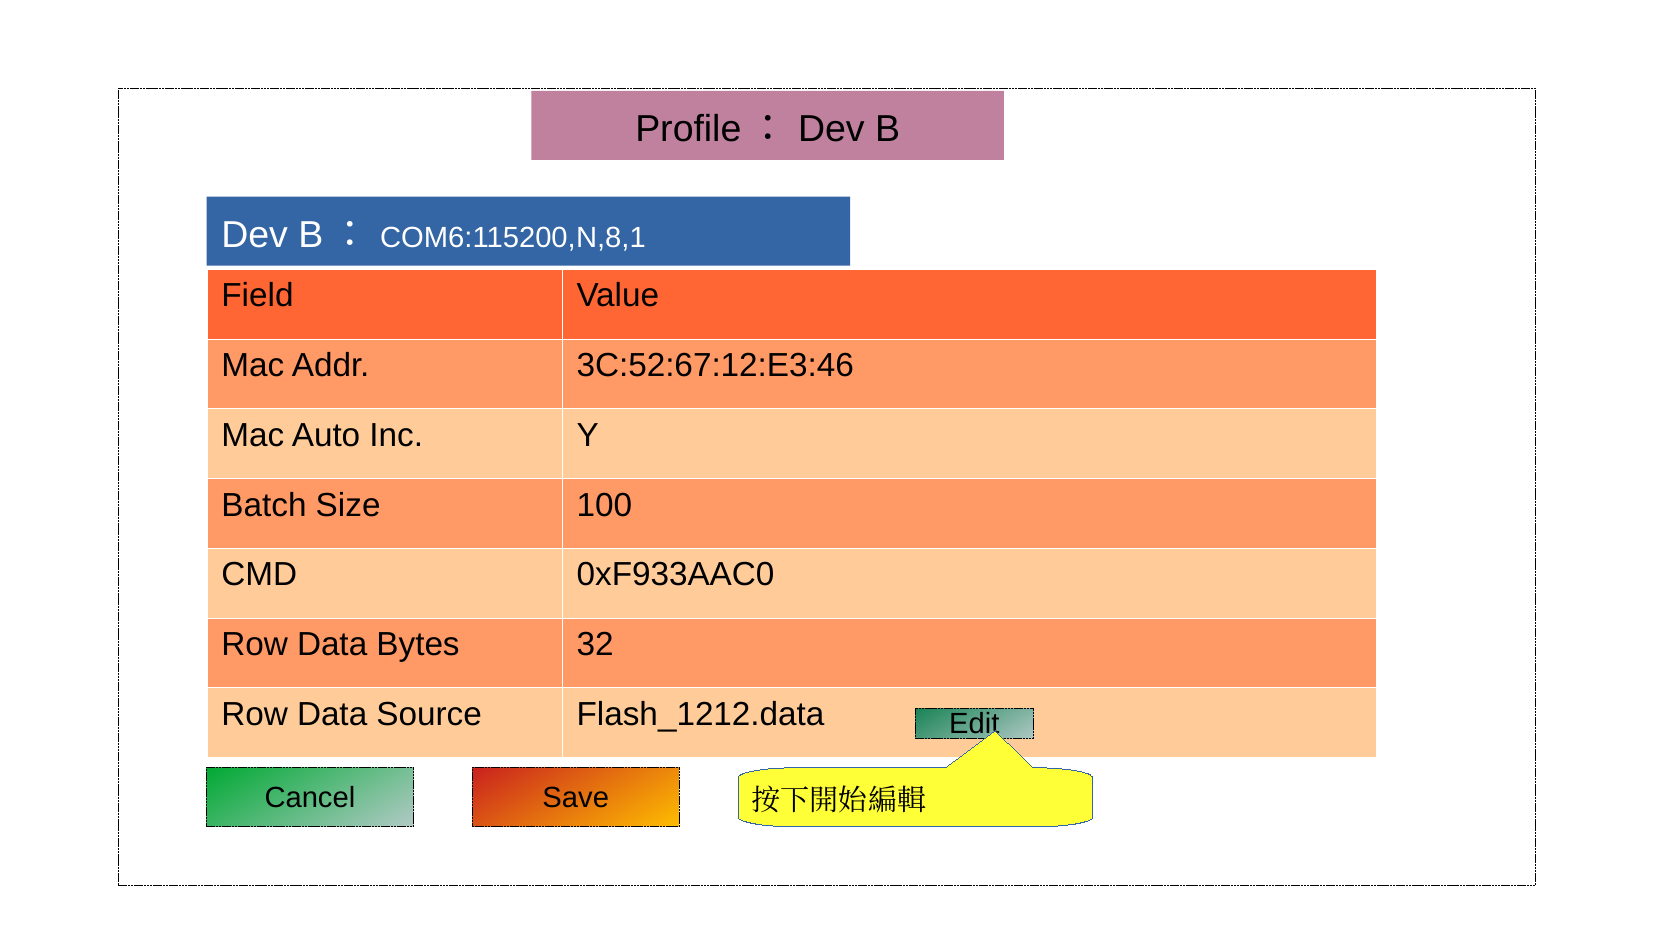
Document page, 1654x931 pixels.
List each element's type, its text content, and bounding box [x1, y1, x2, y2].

table_cell Row Data Source [208, 688, 562, 757]
table_cell 3C:52:67:12:E3:46 [563, 340, 1376, 408]
text_box Dev B：COM6:115200,N,8,1 [206, 196, 851, 266]
table_cell Batch Size [208, 479, 562, 548]
table_cell 32 [563, 619, 1376, 687]
table_cell Mac Auto Inc. [208, 409, 562, 478]
table_cell Y [563, 409, 1376, 478]
table_cell 100 [563, 479, 1376, 548]
text_box Save [472, 767, 680, 827]
text_box Edit [915, 708, 1034, 739]
table_cell Mac Addr. [208, 340, 562, 408]
text_box Cancel [206, 767, 414, 827]
table_cell Flash_1212.data [563, 688, 1376, 757]
text_box Profile：Dev B [531, 90, 1004, 160]
table_cell Row Data Bytes [208, 619, 562, 687]
table_header Value [563, 270, 1376, 339]
text_box 按下開始編輯 [738, 730, 1093, 827]
table_cell CMD [208, 549, 562, 618]
table_header Field [208, 270, 562, 339]
table_cell 0xF933AAC0 [563, 549, 1376, 618]
